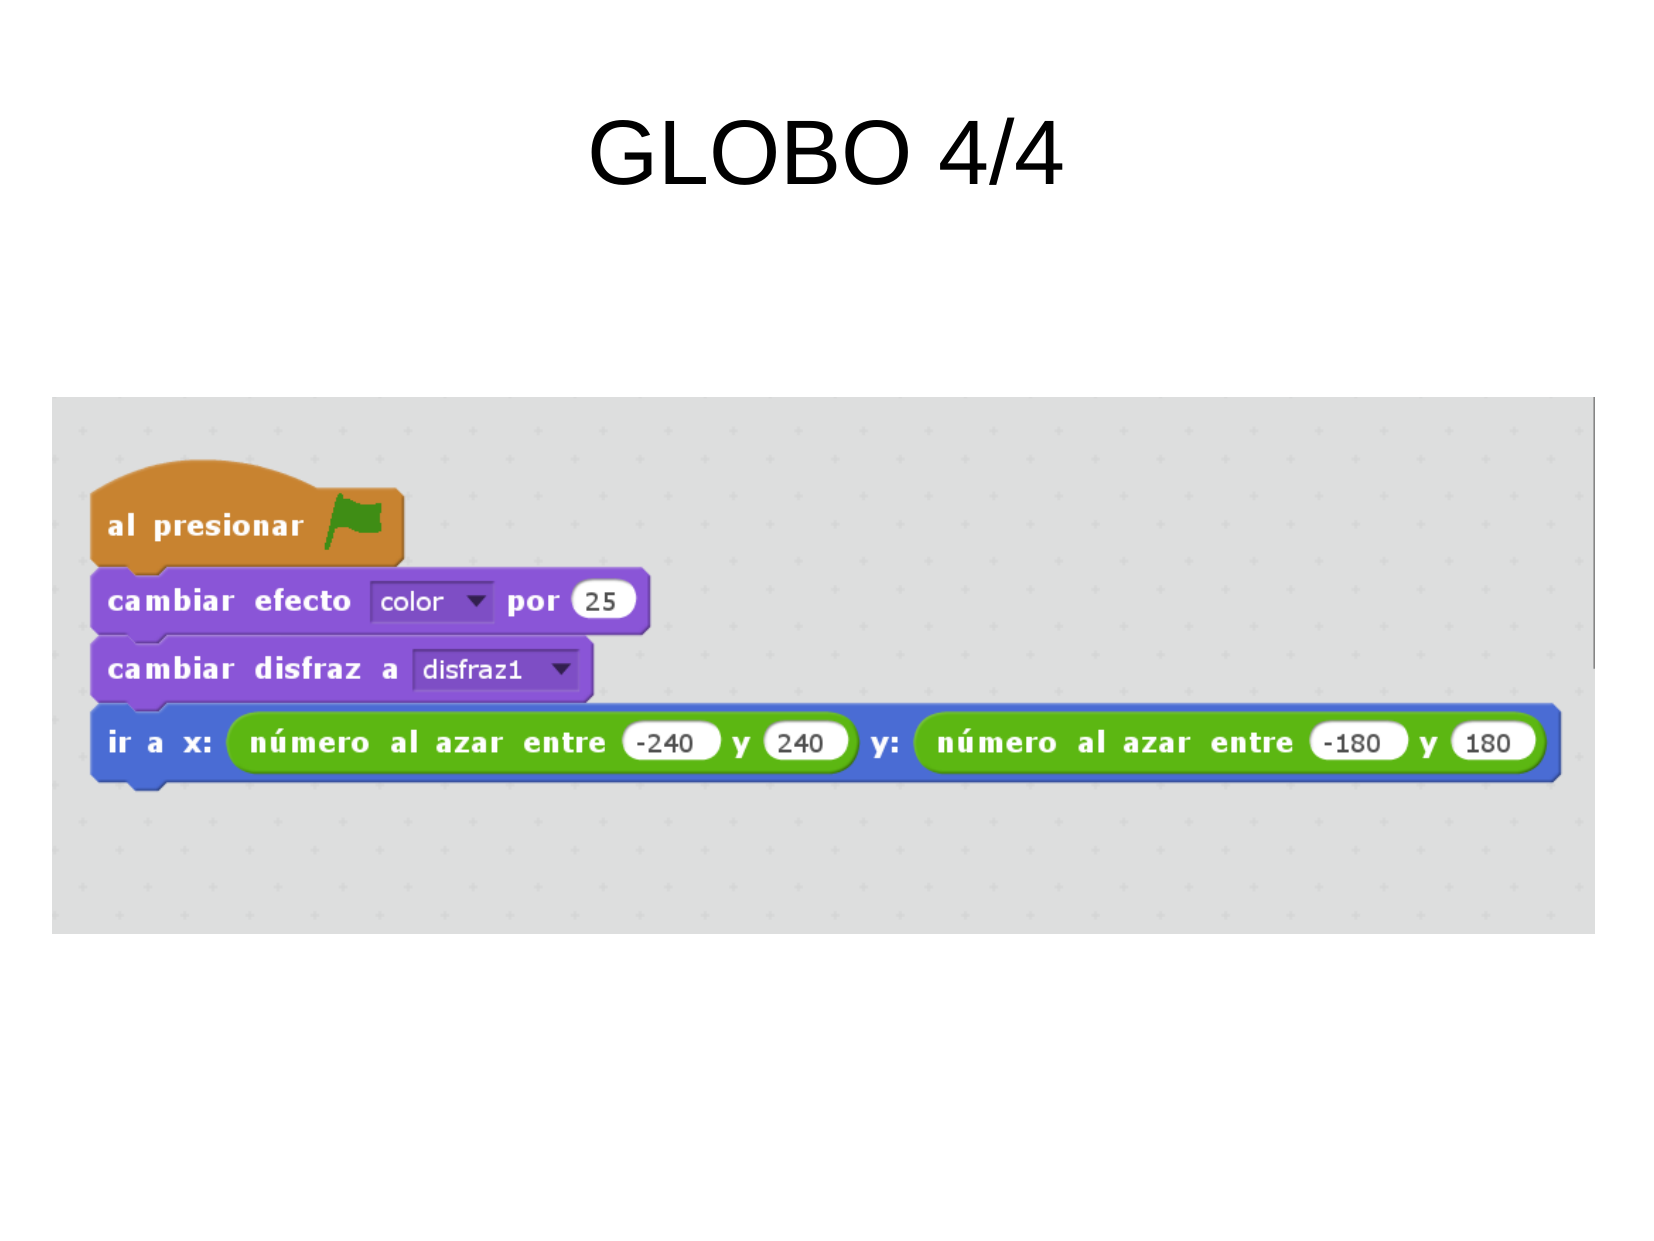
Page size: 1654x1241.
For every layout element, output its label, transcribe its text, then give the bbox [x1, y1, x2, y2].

title GLOBO 4/4 [82, 49, 1571, 257]
picture [52, 397, 1595, 934]
